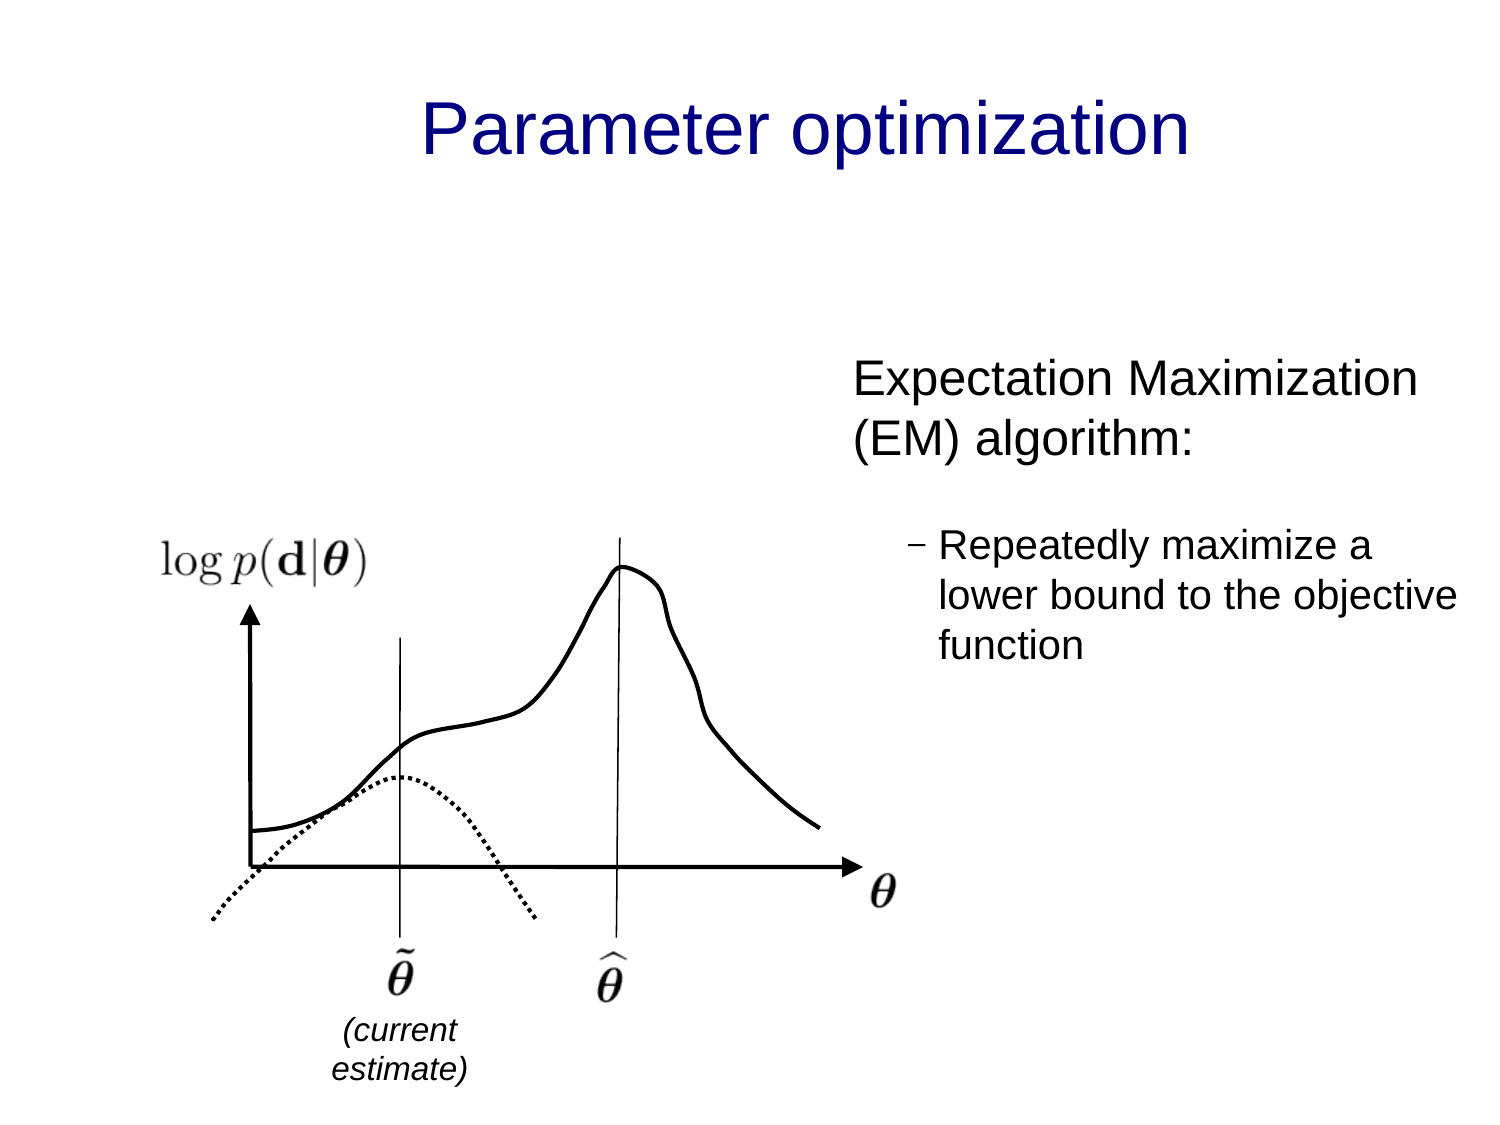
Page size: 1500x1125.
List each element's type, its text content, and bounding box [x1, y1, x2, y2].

text_box Repeatedly maximize a lower bound to the objective function [850, 512, 1476, 838]
picture [370, 937, 426, 1008]
list Expectation Maximization (EM) algorithm: [762, 337, 1463, 1026]
picture [137, 526, 379, 599]
picture [837, 851, 910, 926]
picture [537, 931, 638, 1026]
title Parameter optimization [149, 65, 1463, 179]
text_box (current estimate) [300, 999, 501, 1096]
